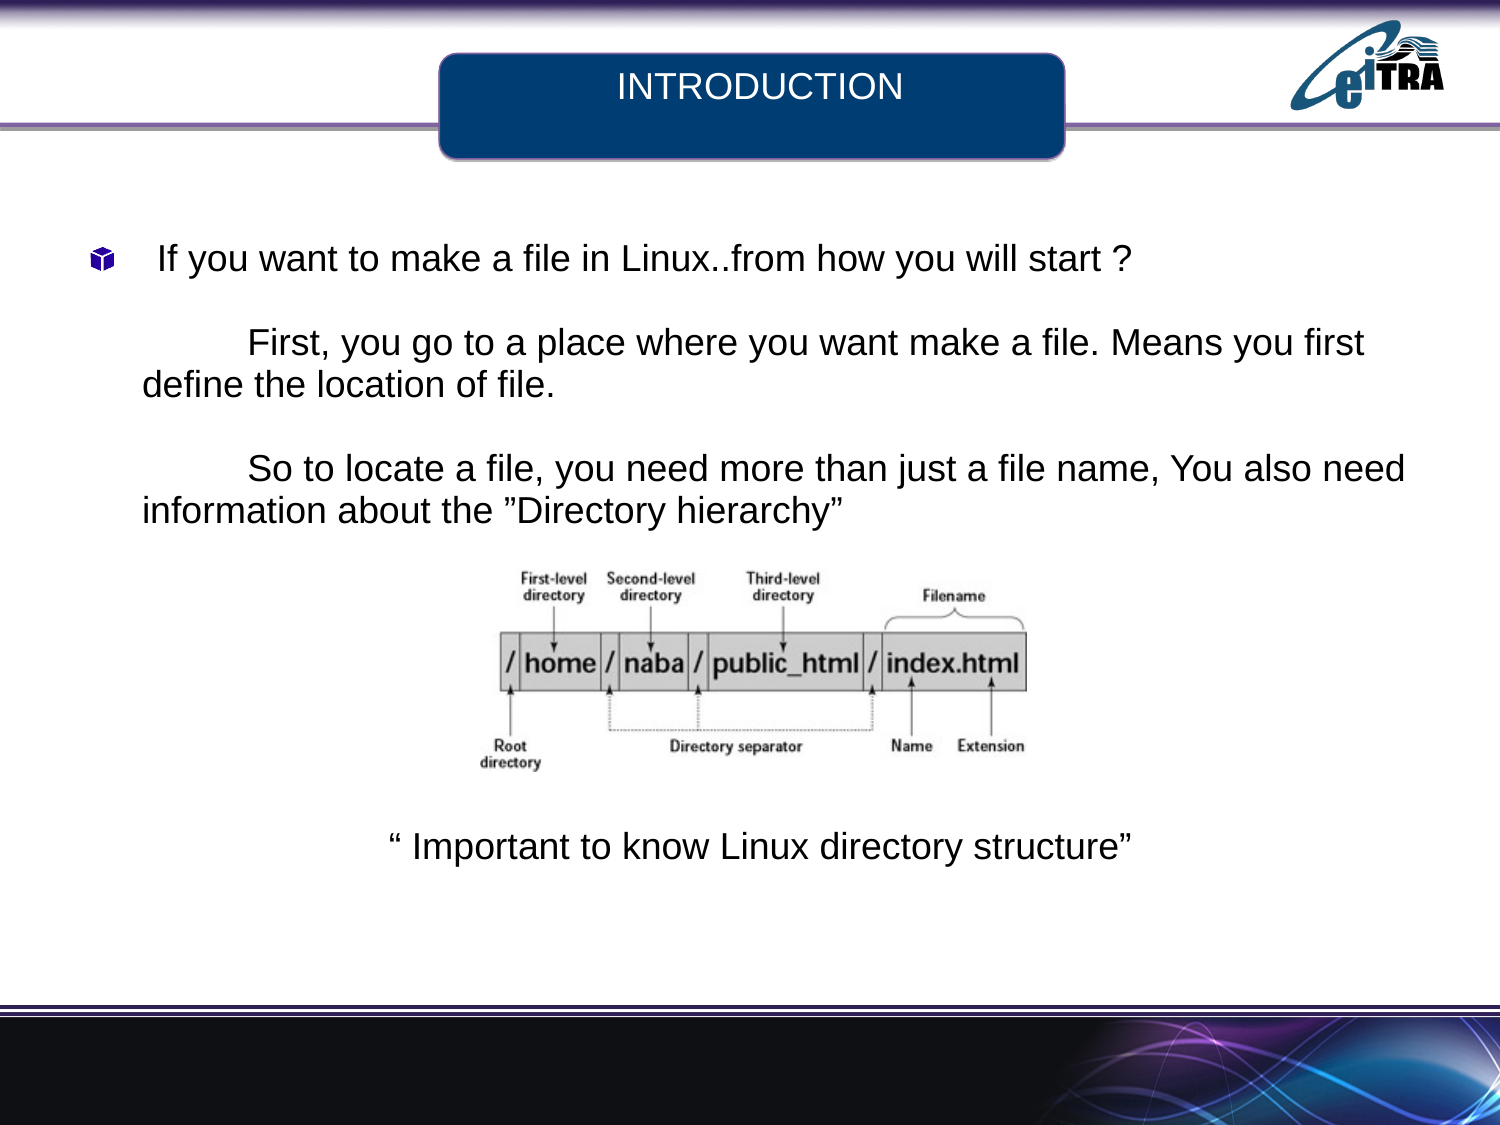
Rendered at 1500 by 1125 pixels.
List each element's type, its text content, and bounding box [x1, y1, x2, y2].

picture [0, 0, 1500, 146]
text_box If you want to make a file in Linux..from how you will start ? First, you go to a place where you want make a file. Means you first define the location of file. So to locate a file, you need more than just a file name, You also need information about the ”Directory hierarchy” “ Important to know Linux directory structure” [75, 146, 1447, 868]
text_box [15, 179, 1486, 984]
text_box INTRODUCTION [439, 53, 1065, 146]
picture [0, 1005, 1500, 1125]
picture [480, 569, 1027, 772]
